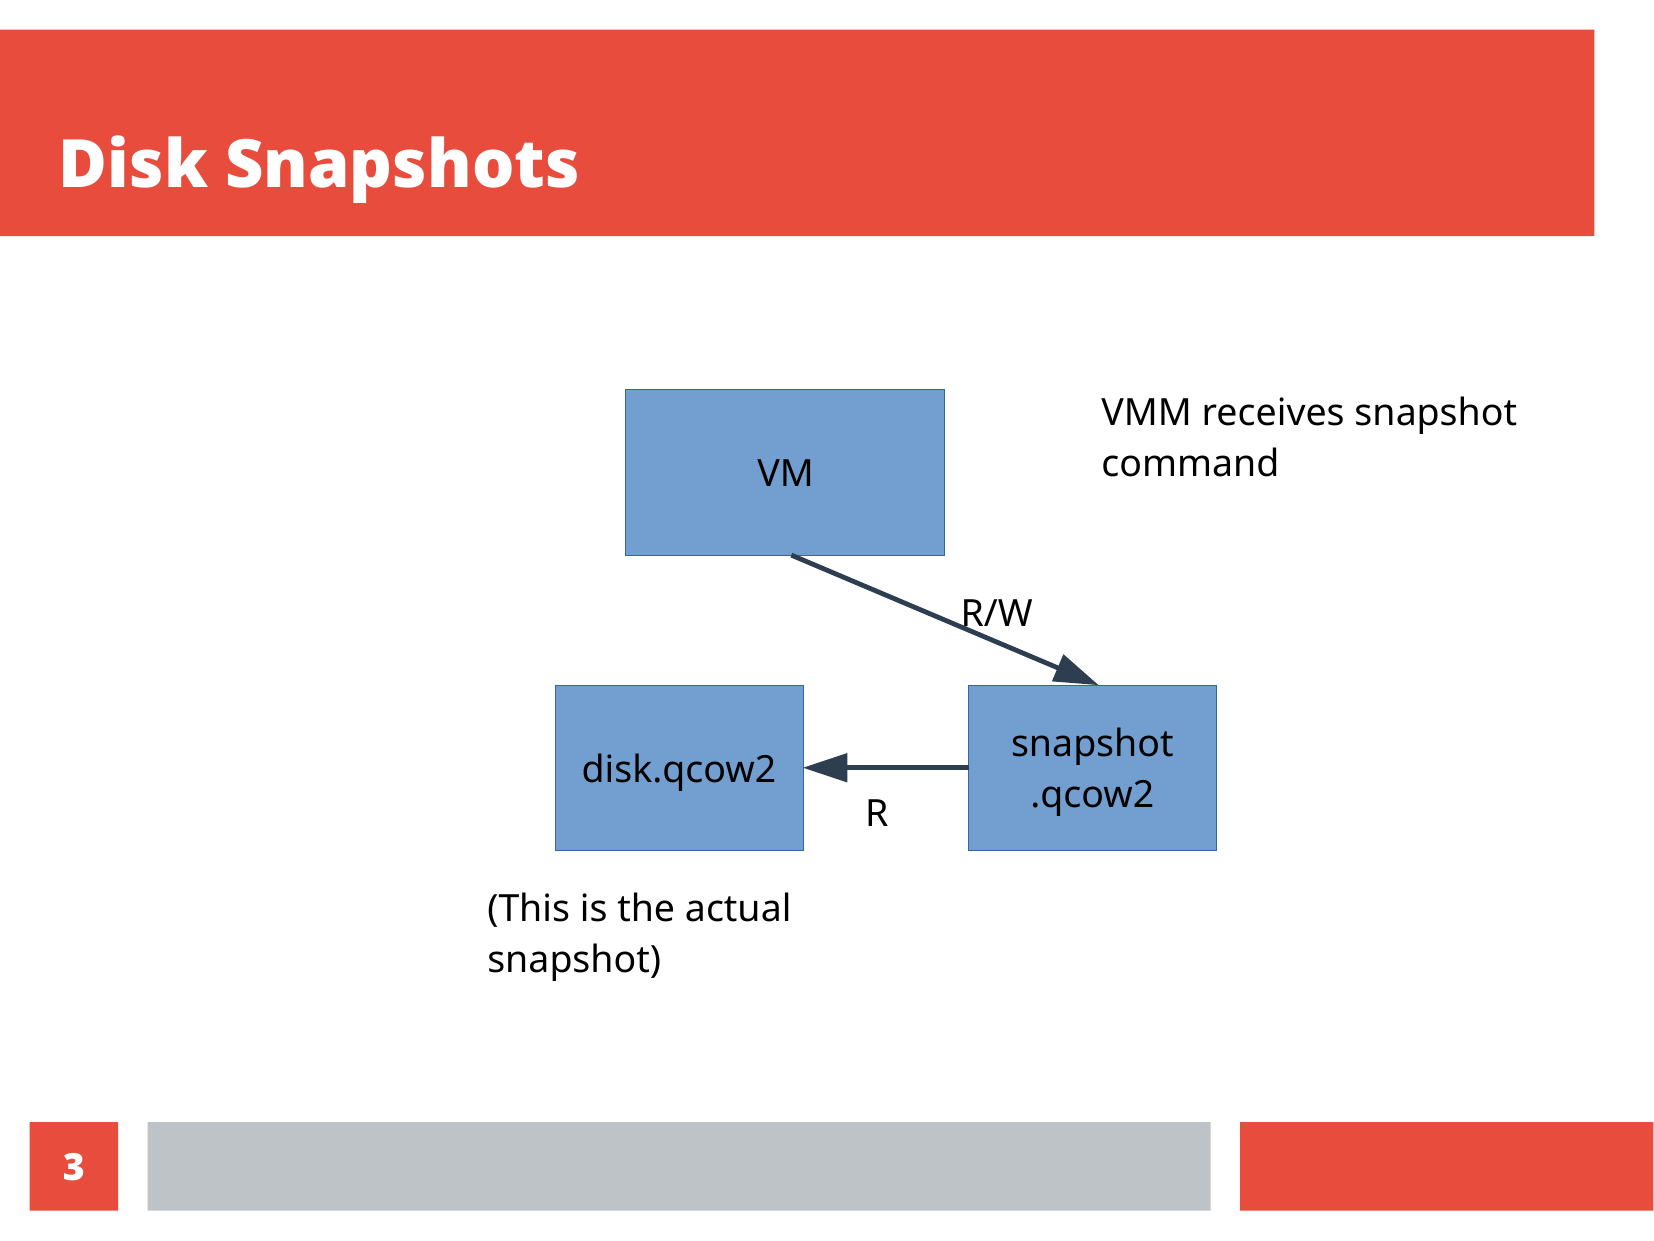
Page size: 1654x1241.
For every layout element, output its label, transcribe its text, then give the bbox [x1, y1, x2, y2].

text_box snapshot .qcow2 [968, 685, 1217, 851]
text_box R [850, 779, 907, 838]
text_box R/W [945, 578, 1052, 638]
text_box (This is the actual snapshot) [472, 874, 837, 976]
title Disk Snapshots [59, 59, 1595, 207]
text_box disk.qcow2 [555, 685, 804, 851]
text_box VM [625, 389, 945, 556]
text_box VMM receives snapshot command [1086, 377, 1559, 480]
